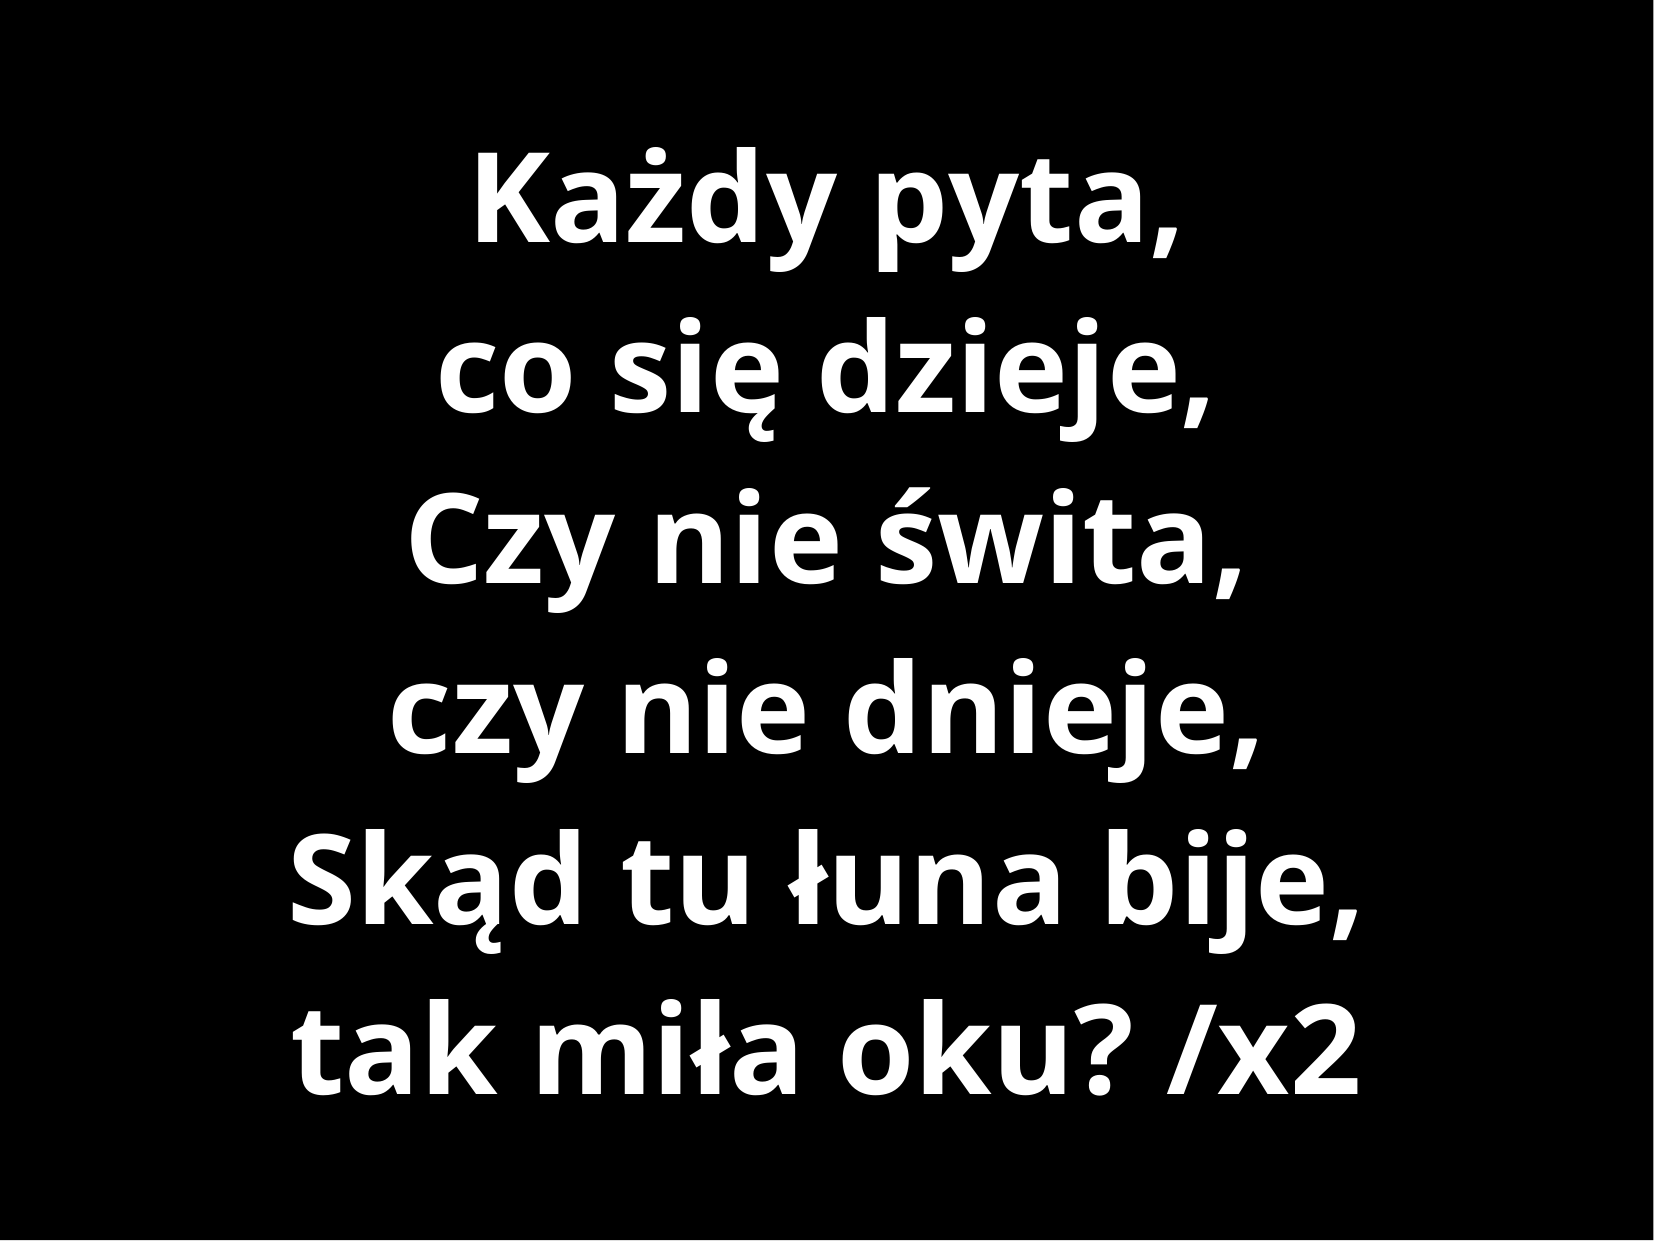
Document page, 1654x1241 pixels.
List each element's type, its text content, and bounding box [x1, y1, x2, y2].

title Każdy pyta, co się dzieje, Czy nie świta, czy nie dnieje, Skąd tu łuna bije, tak miła oku? /x2 [0, 0, 1654, 1241]
